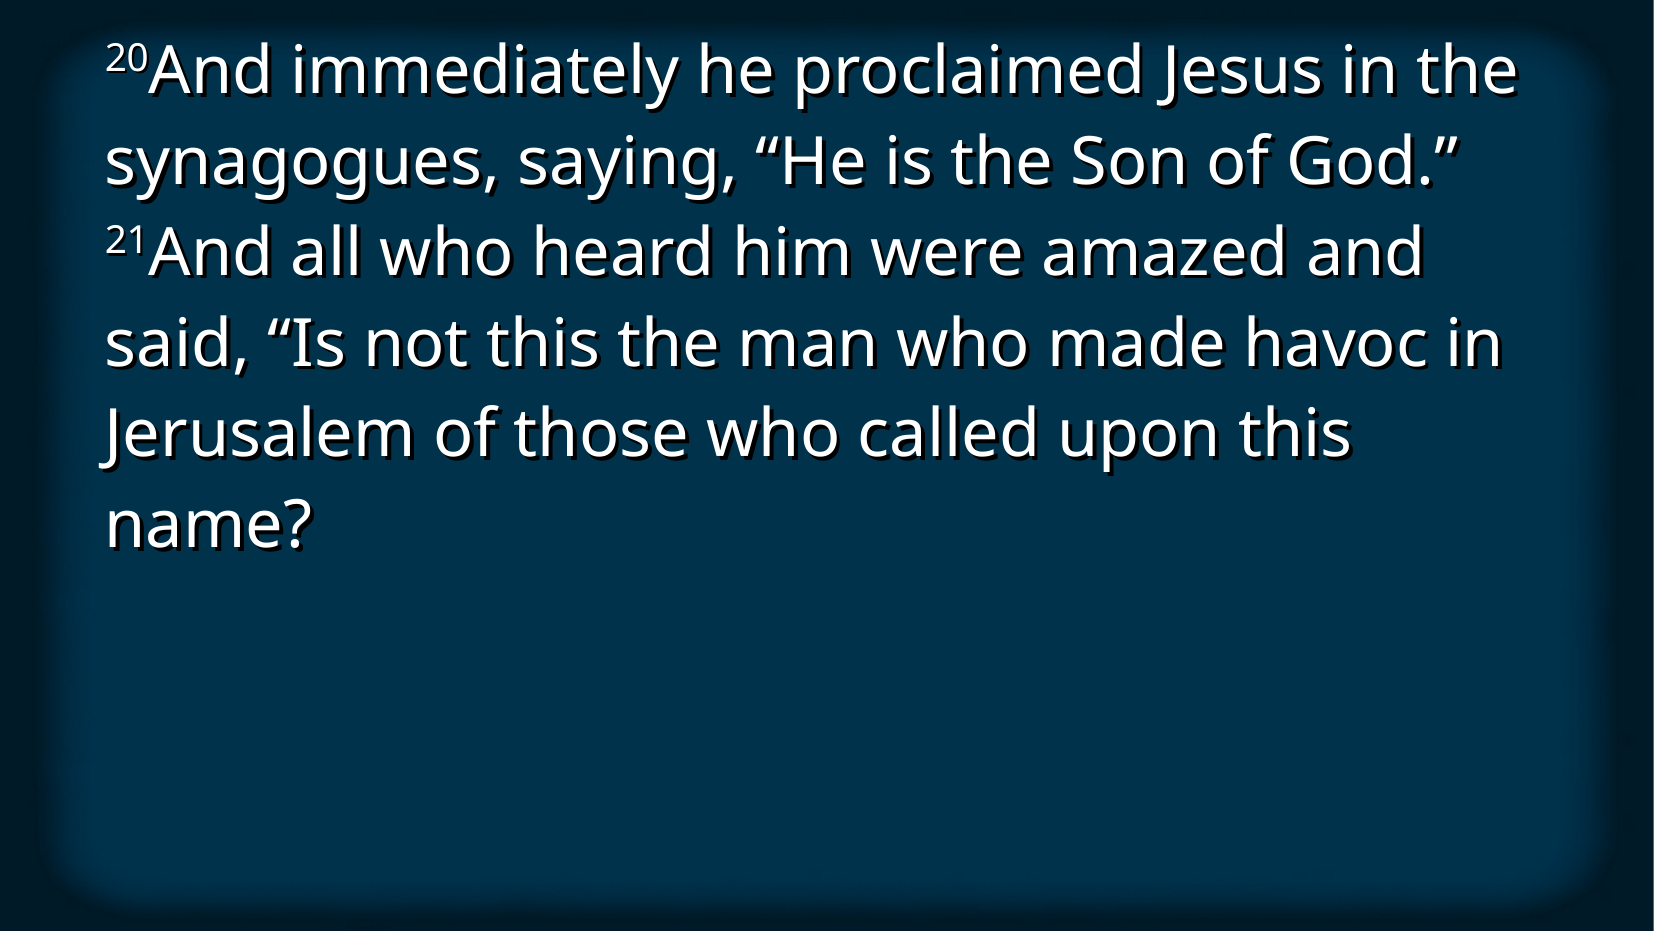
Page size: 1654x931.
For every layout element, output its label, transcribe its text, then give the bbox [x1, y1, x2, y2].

text_box 20And immediately he proclaimed Jesus in the synagogues, saying, “He is the Son of God.” 21And all who heard him were amazed and said, “Is not this the man who made havoc in Jerusalem of those who called upon this name? [90, 15, 1576, 474]
picture [0, 0, 1654, 931]
